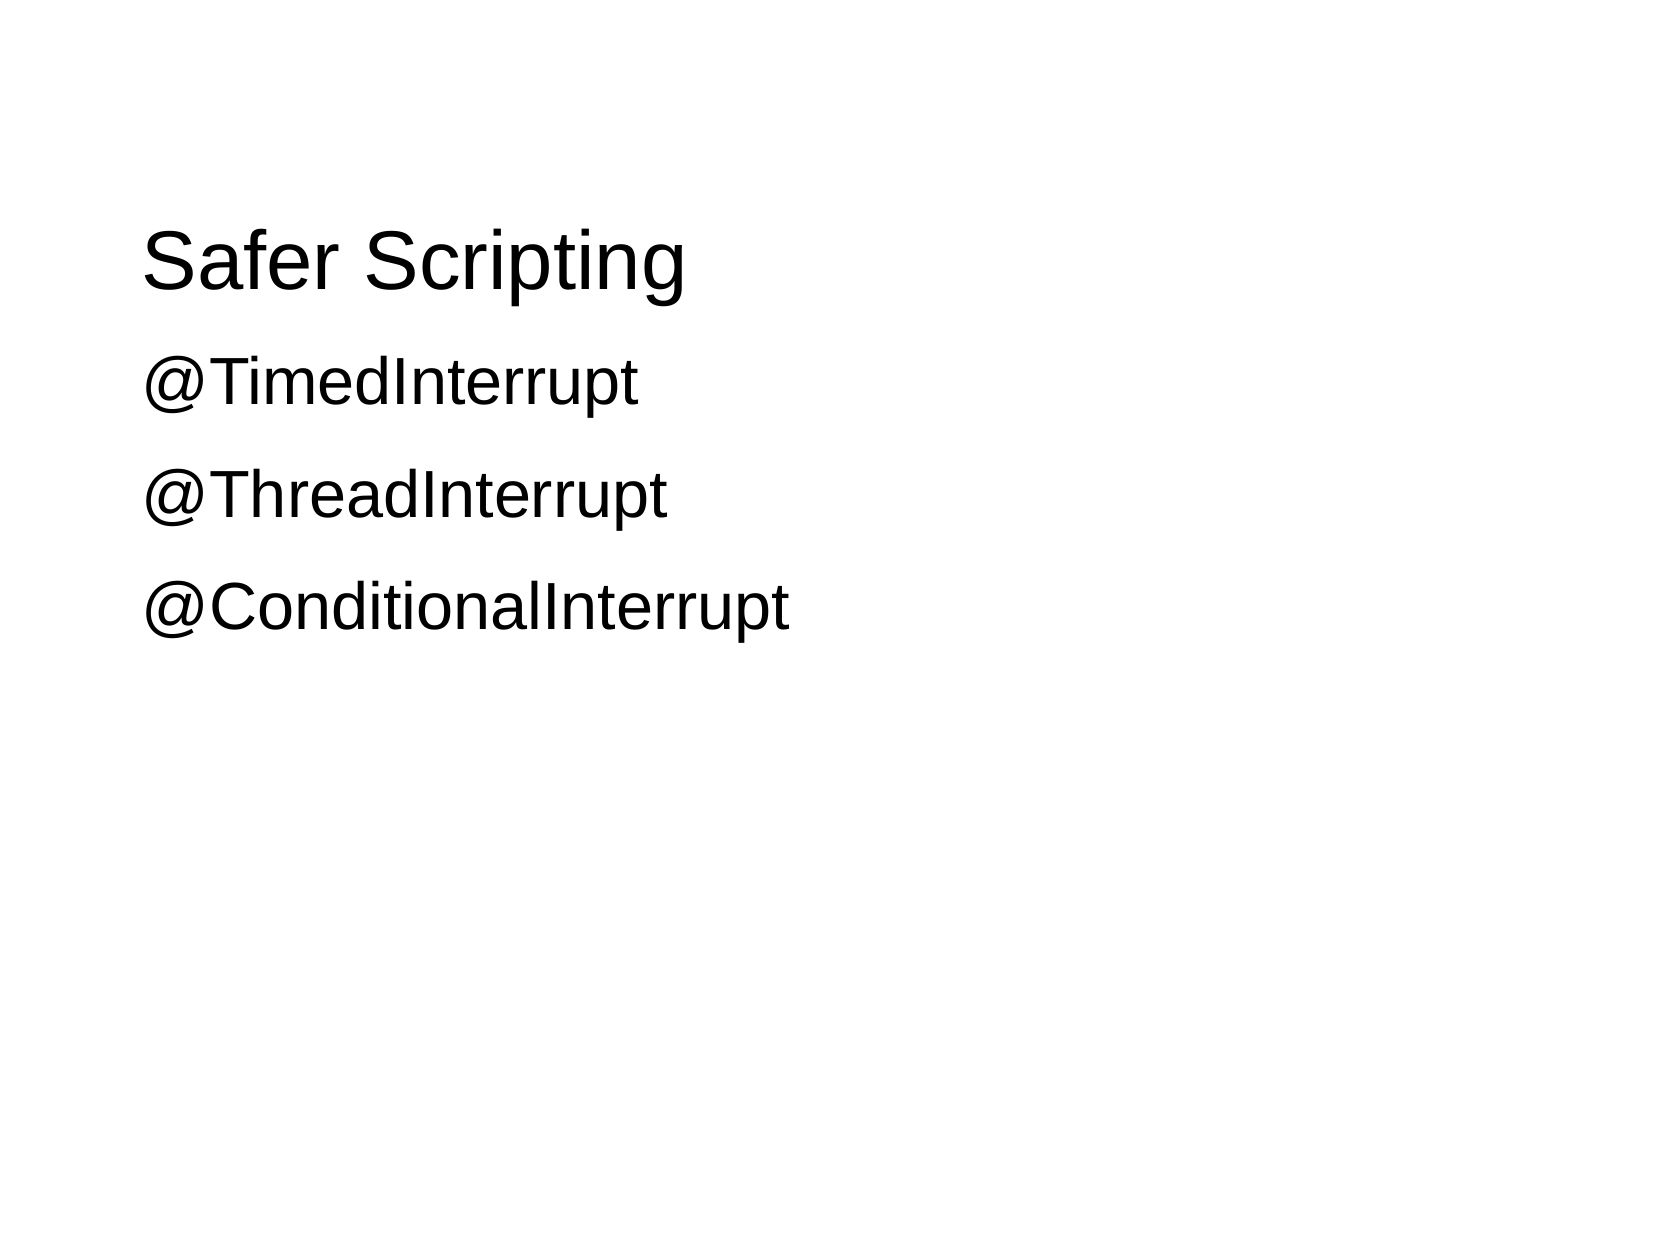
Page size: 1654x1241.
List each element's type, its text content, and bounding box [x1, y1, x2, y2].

subtitle Safer Scripting @TimedInterrupt @ThreadInterrupt @ConditionalInterrupt [141, 167, 1630, 1194]
